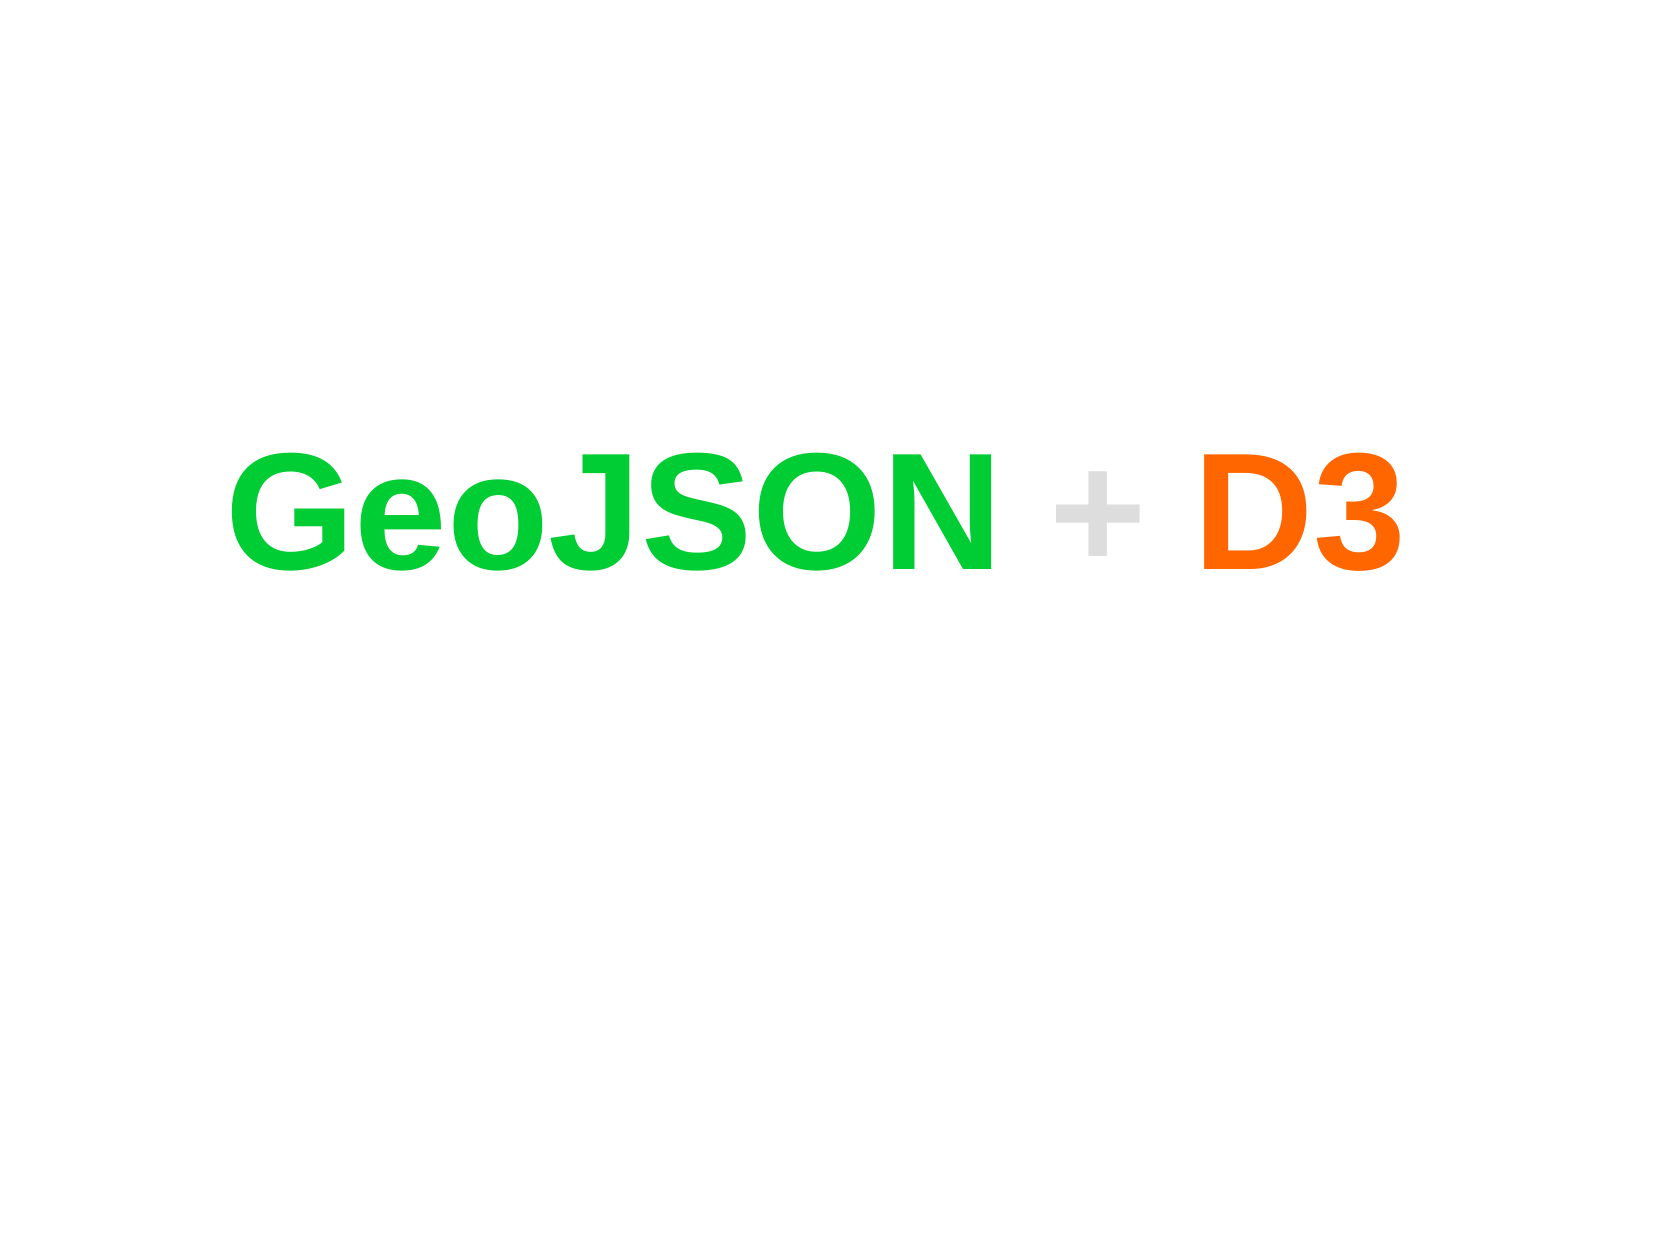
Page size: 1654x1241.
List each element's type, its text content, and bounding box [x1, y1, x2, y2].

title GeoJSON + D3 [71, 407, 1561, 616]
